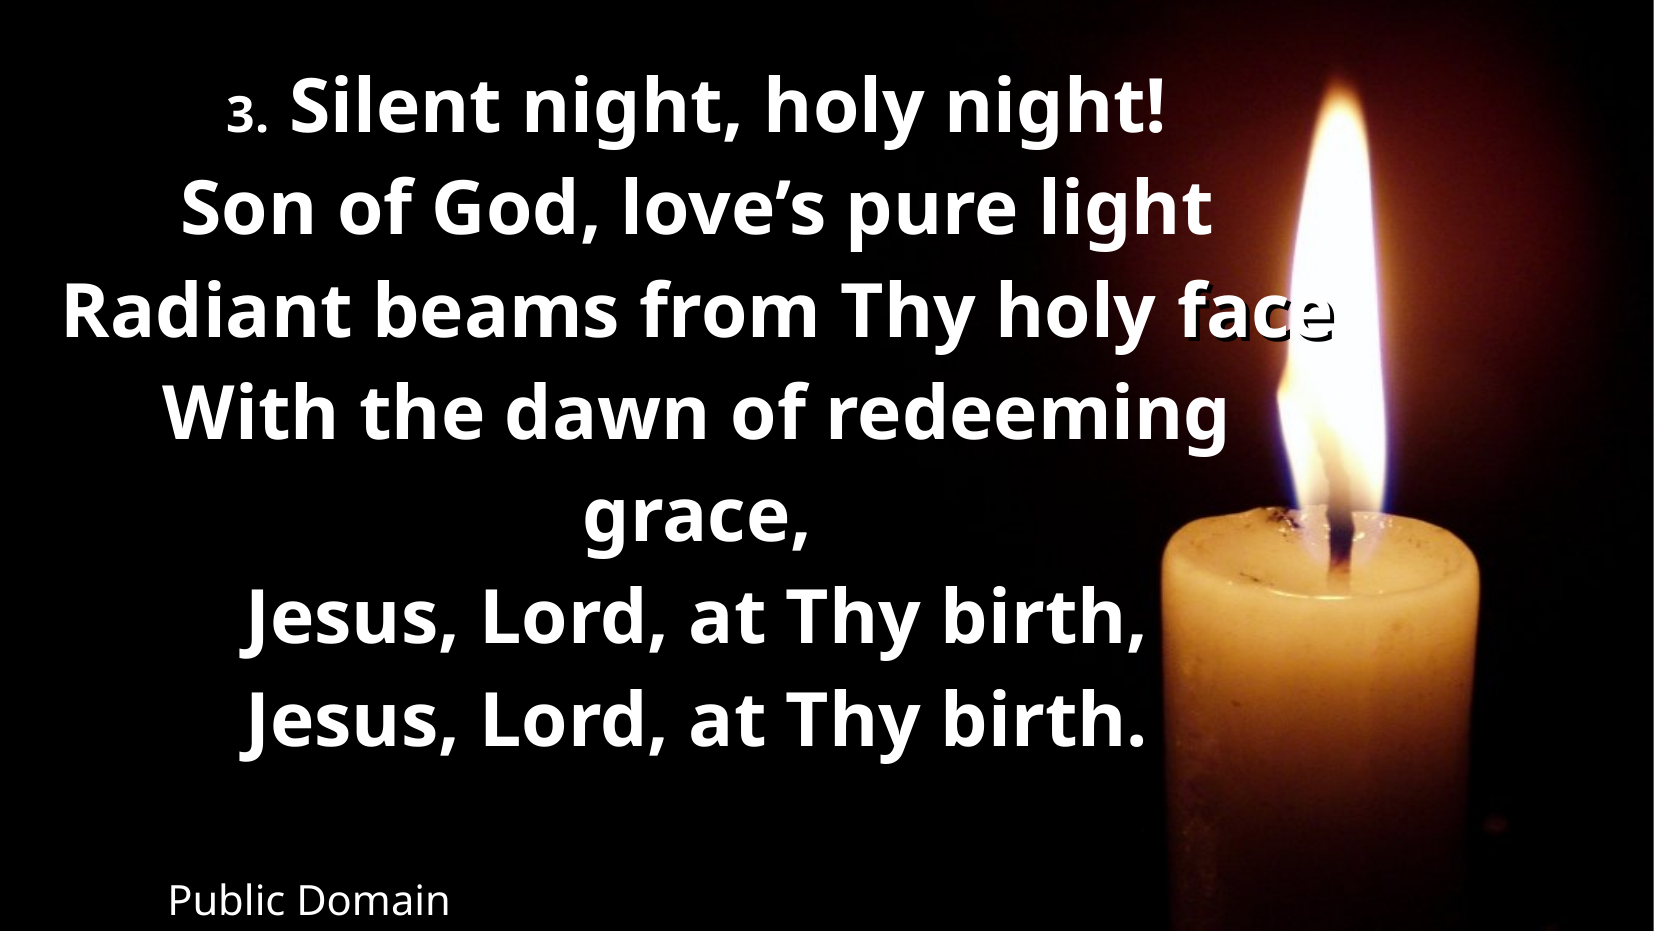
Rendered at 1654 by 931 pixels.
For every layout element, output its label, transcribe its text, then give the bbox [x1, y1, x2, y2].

picture [0, 0, 1654, 931]
text_box 3. Silent night, holy night! Son of God, love’s pure light Radiant beams from Thy holy face With the dawn of redeeming grace, Jesus, Lord, at Thy birth, Jesus, Lord, at Thy birth. Public Domain [45, 45, 1351, 859]
